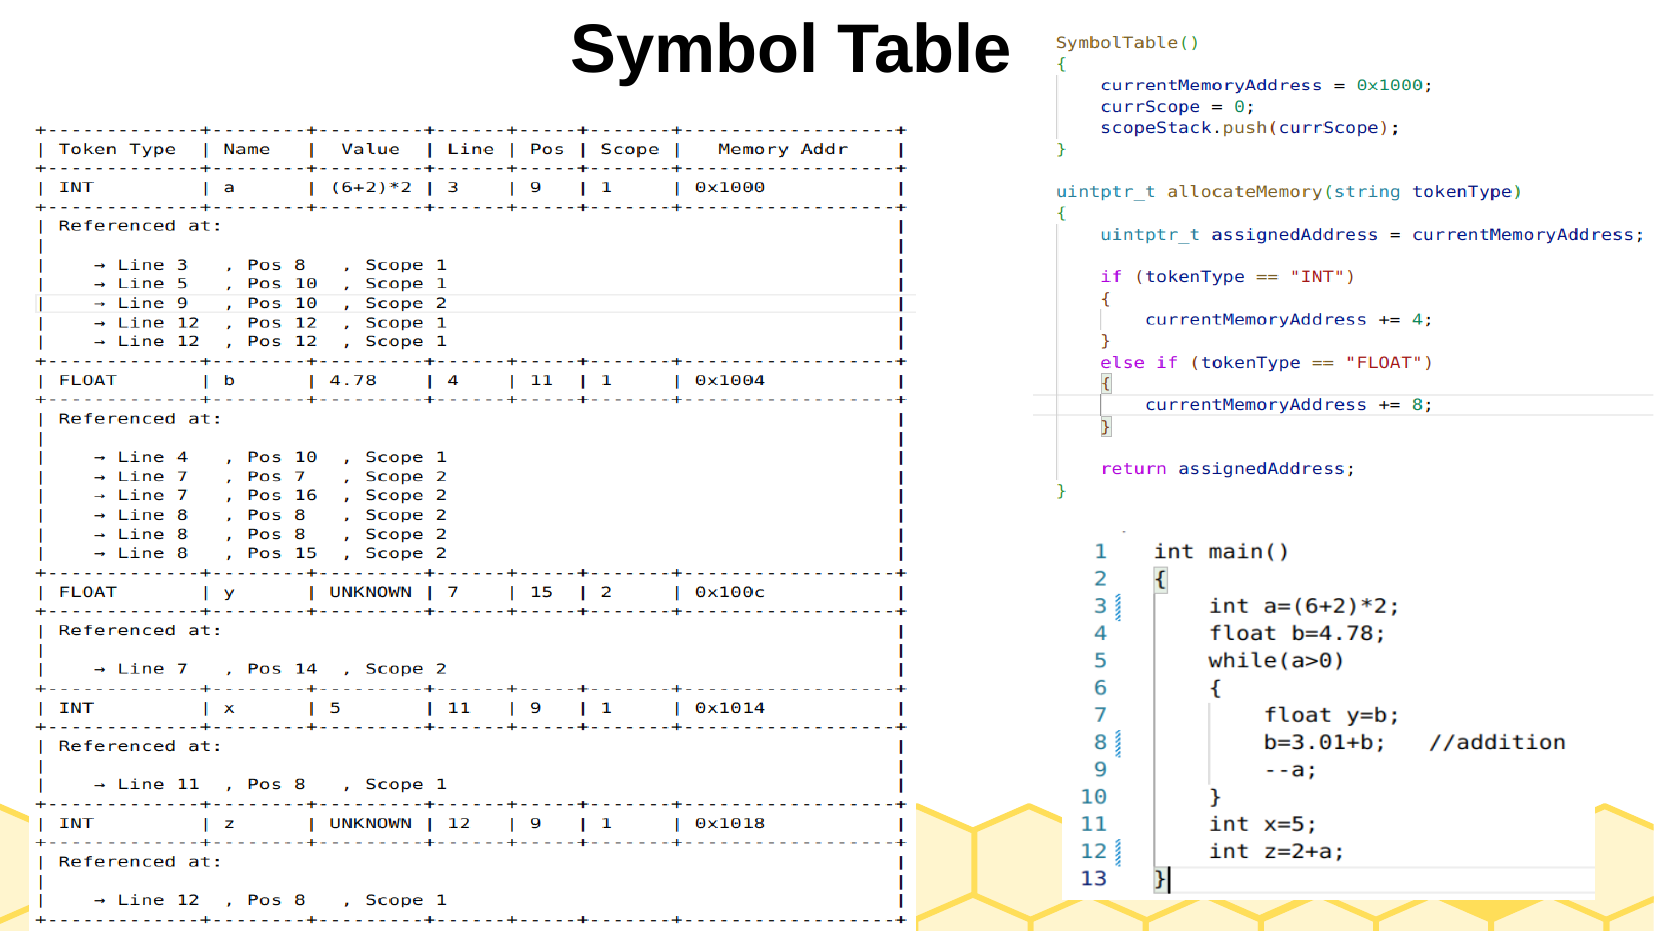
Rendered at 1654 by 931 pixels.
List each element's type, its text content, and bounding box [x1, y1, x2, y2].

picture [1062, 531, 1595, 900]
picture [1033, 29, 1654, 502]
picture [29, 118, 916, 931]
title Symbol Table [47, 0, 1536, 126]
